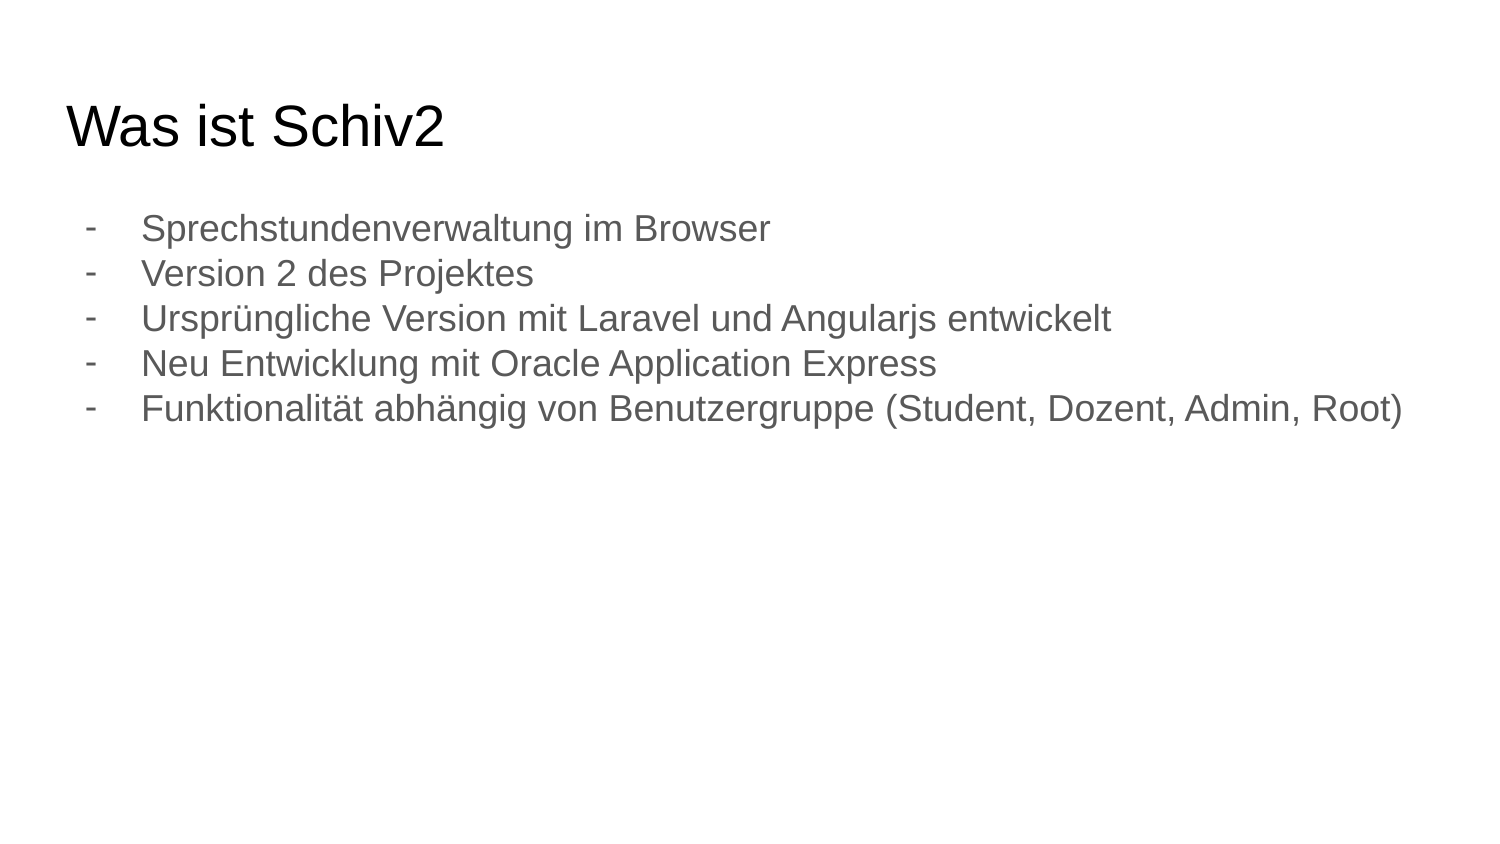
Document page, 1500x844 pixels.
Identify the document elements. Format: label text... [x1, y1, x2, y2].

list Sprechstundenverwaltung im Browser Version 2 des Projektes Ursprüngliche Version mit Laravel und Angularjs entwickelt Neu Entwicklung mit Oracle Application Express Funktionalität abhängig von Benutzergruppe (Student, Dozent, Admin, Root) [51, 189, 1449, 750]
title Was ist Schiv2 [51, 72, 1449, 167]
